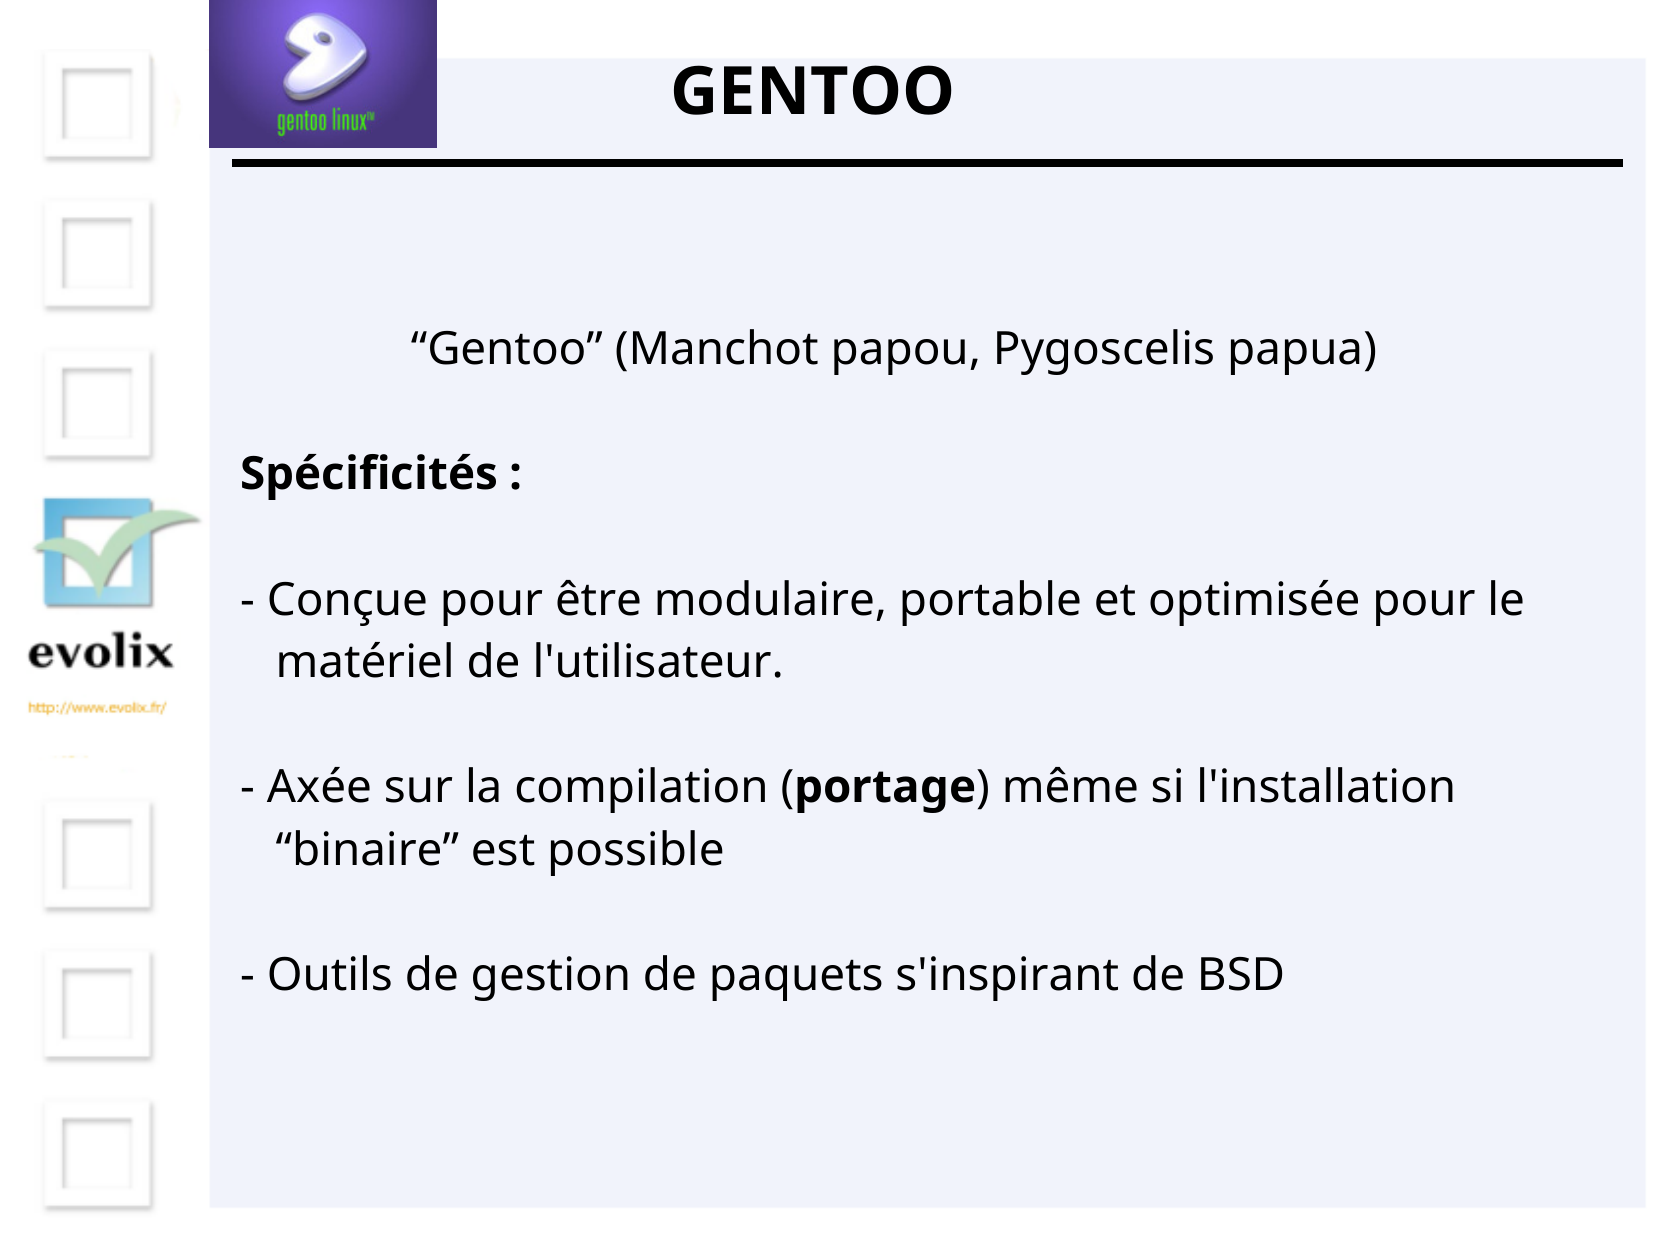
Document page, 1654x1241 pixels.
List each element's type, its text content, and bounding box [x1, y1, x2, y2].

picture [209, 0, 437, 148]
subtitle “Gentoo” (Manchot papou, Pygoscelis papua) Spécificités : - Conçue pour être modulaire, portable et optimisée pour le matériel de l'utilisateur. - Axée sur la compilation (portage) même si l'installation “binaire” est possible - Outils de gestion de paquets s'inspirant de BSD [204, 267, 1561, 1115]
picture [0, 49, 1654, 1218]
title GENTOO [22, 27, 1604, 151]
